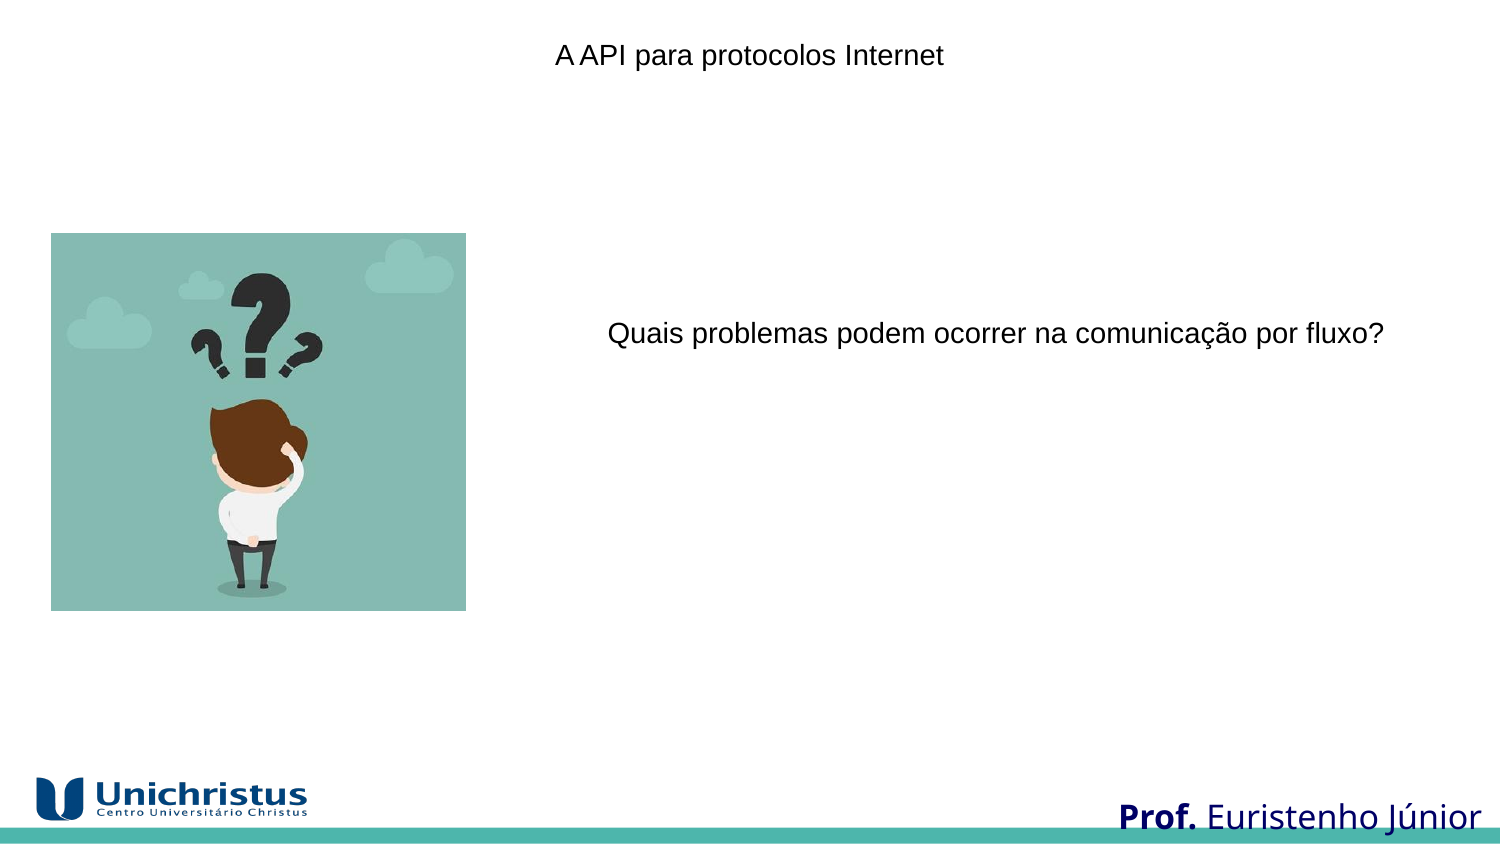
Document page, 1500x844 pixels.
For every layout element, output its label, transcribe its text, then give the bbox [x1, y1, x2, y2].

list Quais problemas podem ocorrer na comunicação por fluxo? [544, 152, 1449, 750]
picture [32, 775, 311, 822]
title A API para protocolos Internet [51, 20, 1449, 137]
picture [51, 233, 466, 611]
